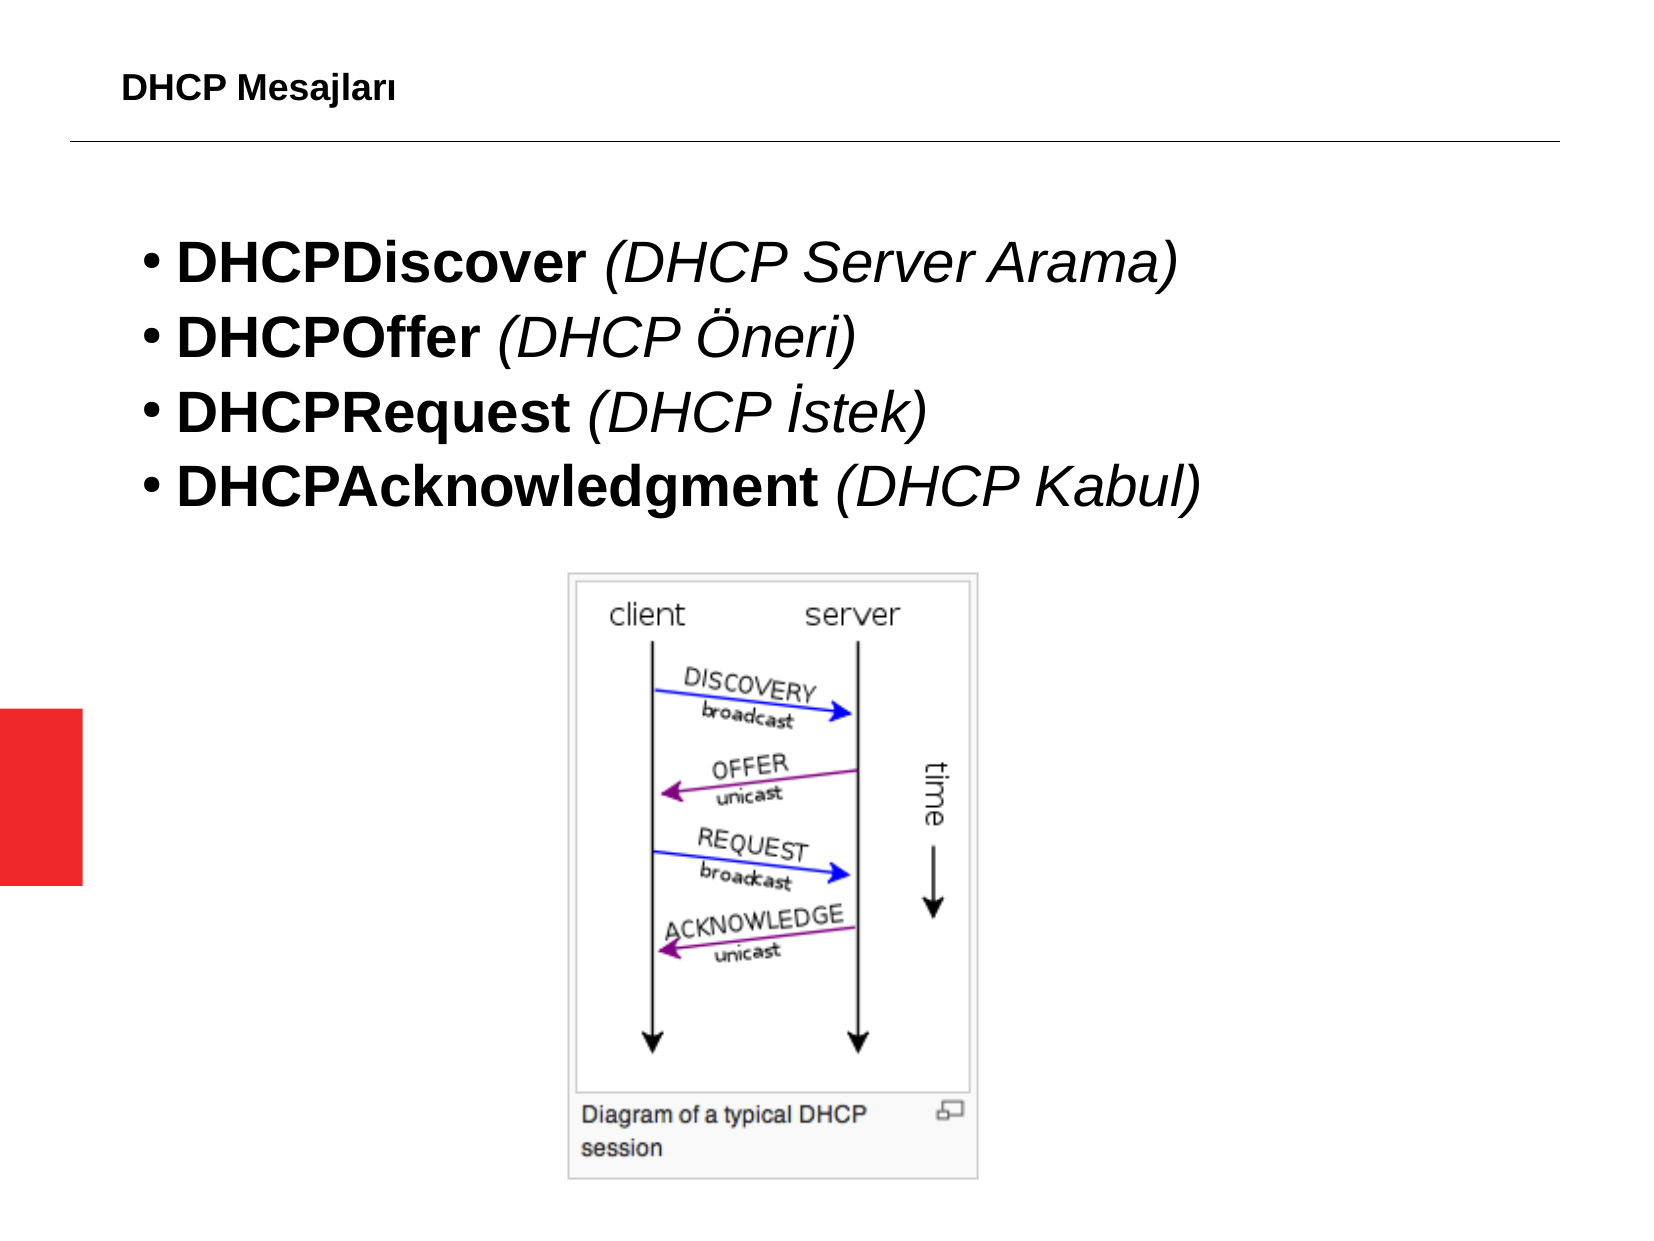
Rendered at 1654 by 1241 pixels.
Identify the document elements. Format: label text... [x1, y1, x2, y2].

picture [566, 571, 981, 1182]
text_box DHCPDiscover (DHCP Server Arama) DHCPOffer (DHCP Öneri) DHCPRequest (DHCP İstek) DHCPAcknowledgment (DHCP Kabul) [126, 212, 1548, 556]
text_box DHCP Mesajları [106, 59, 1536, 116]
